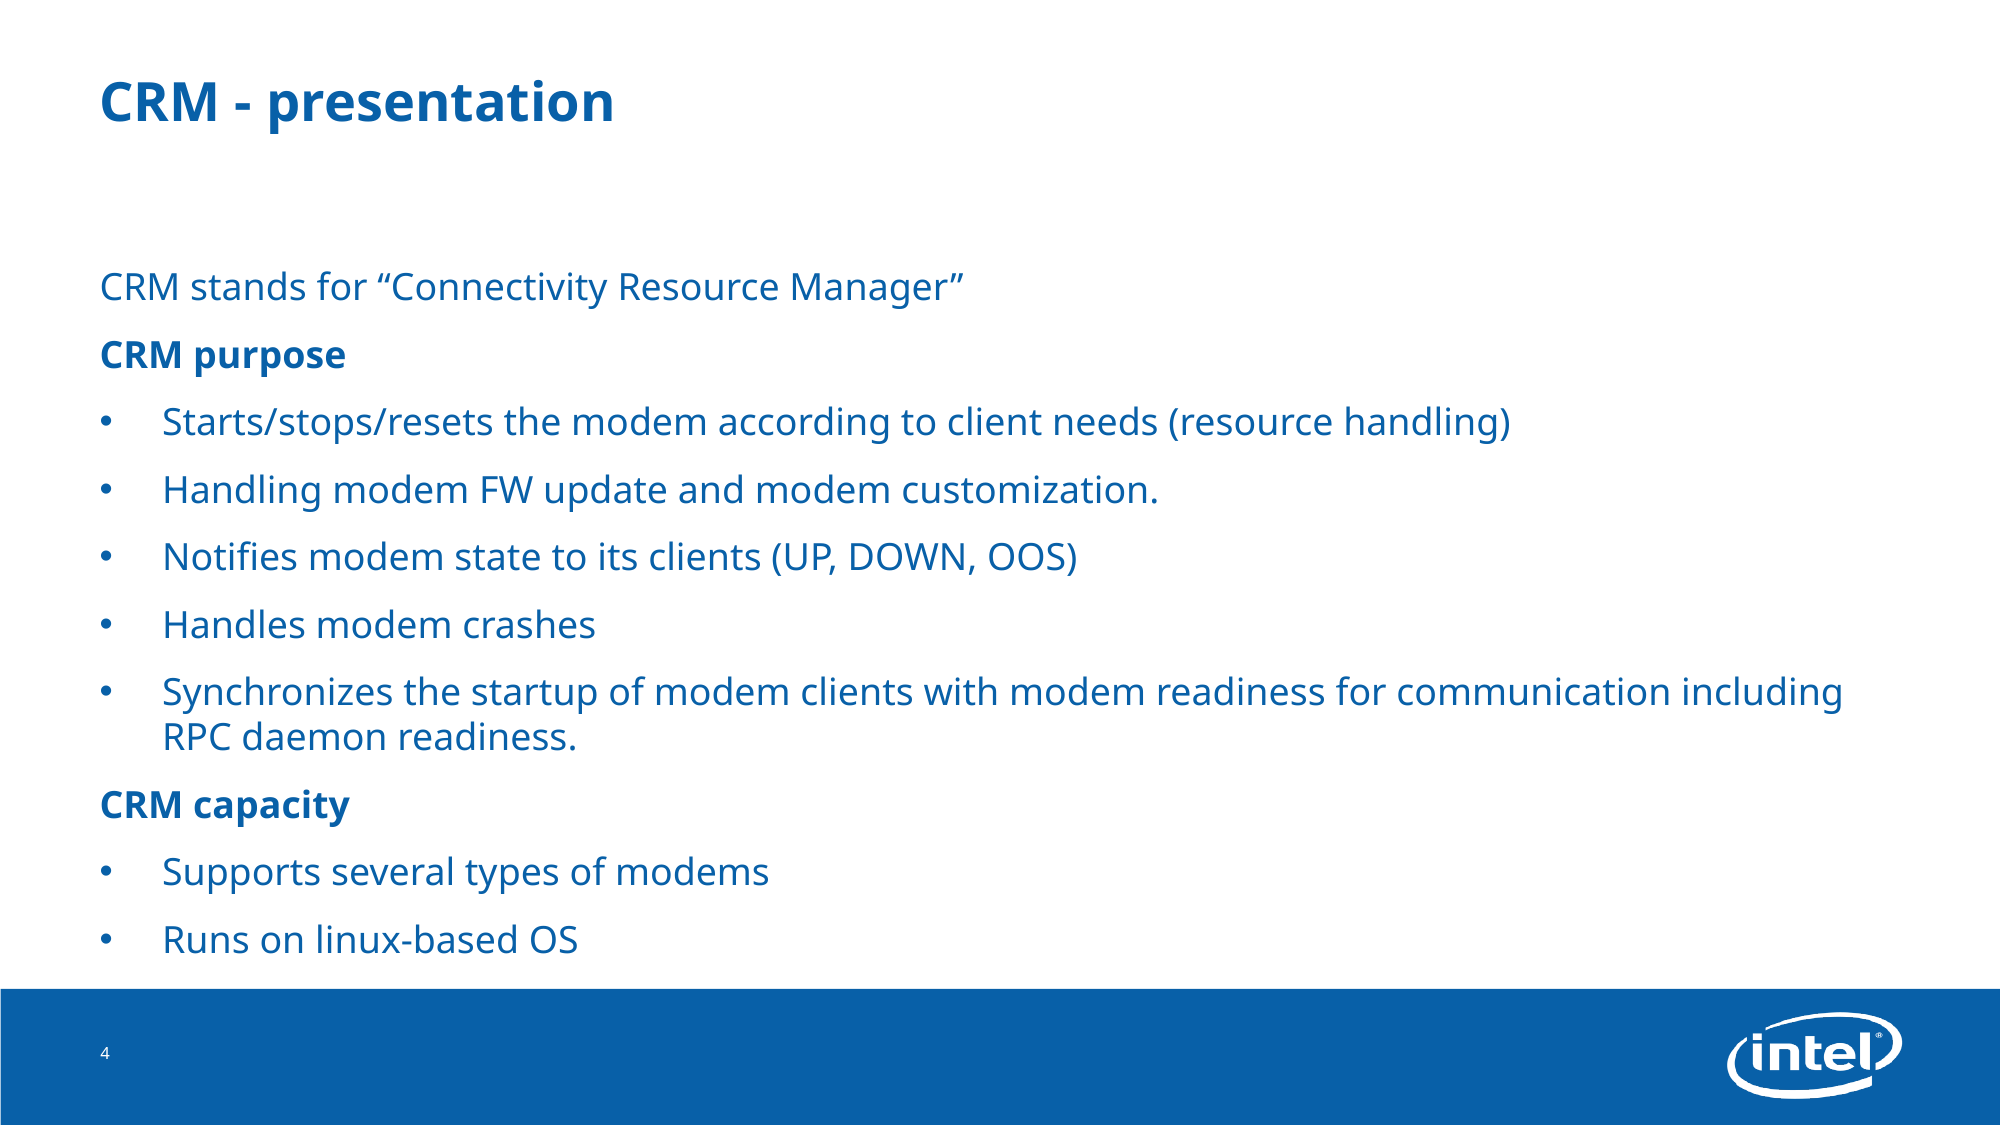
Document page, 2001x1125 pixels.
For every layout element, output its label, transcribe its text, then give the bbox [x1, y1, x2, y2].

title CRM - presentation [99, 67, 1900, 258]
slide_number <number> [100, 1042, 192, 1093]
picture [1725, 1011, 1904, 1101]
list CRM stands for “Connectivity Resource Manager” CRM purpose Starts/stops/resets the modem according to client needs (resource handling) Handling modem FW update and modem customization. Notifies modem state to its clients (UP, DOWN, OOS) Handles modem crashes Synchronizes the startup of modem clients with modem readiness for communication including RPC daemon readiness. CRM capacity Supports several types of modems Runs on linux-based OS [99, 263, 1900, 986]
